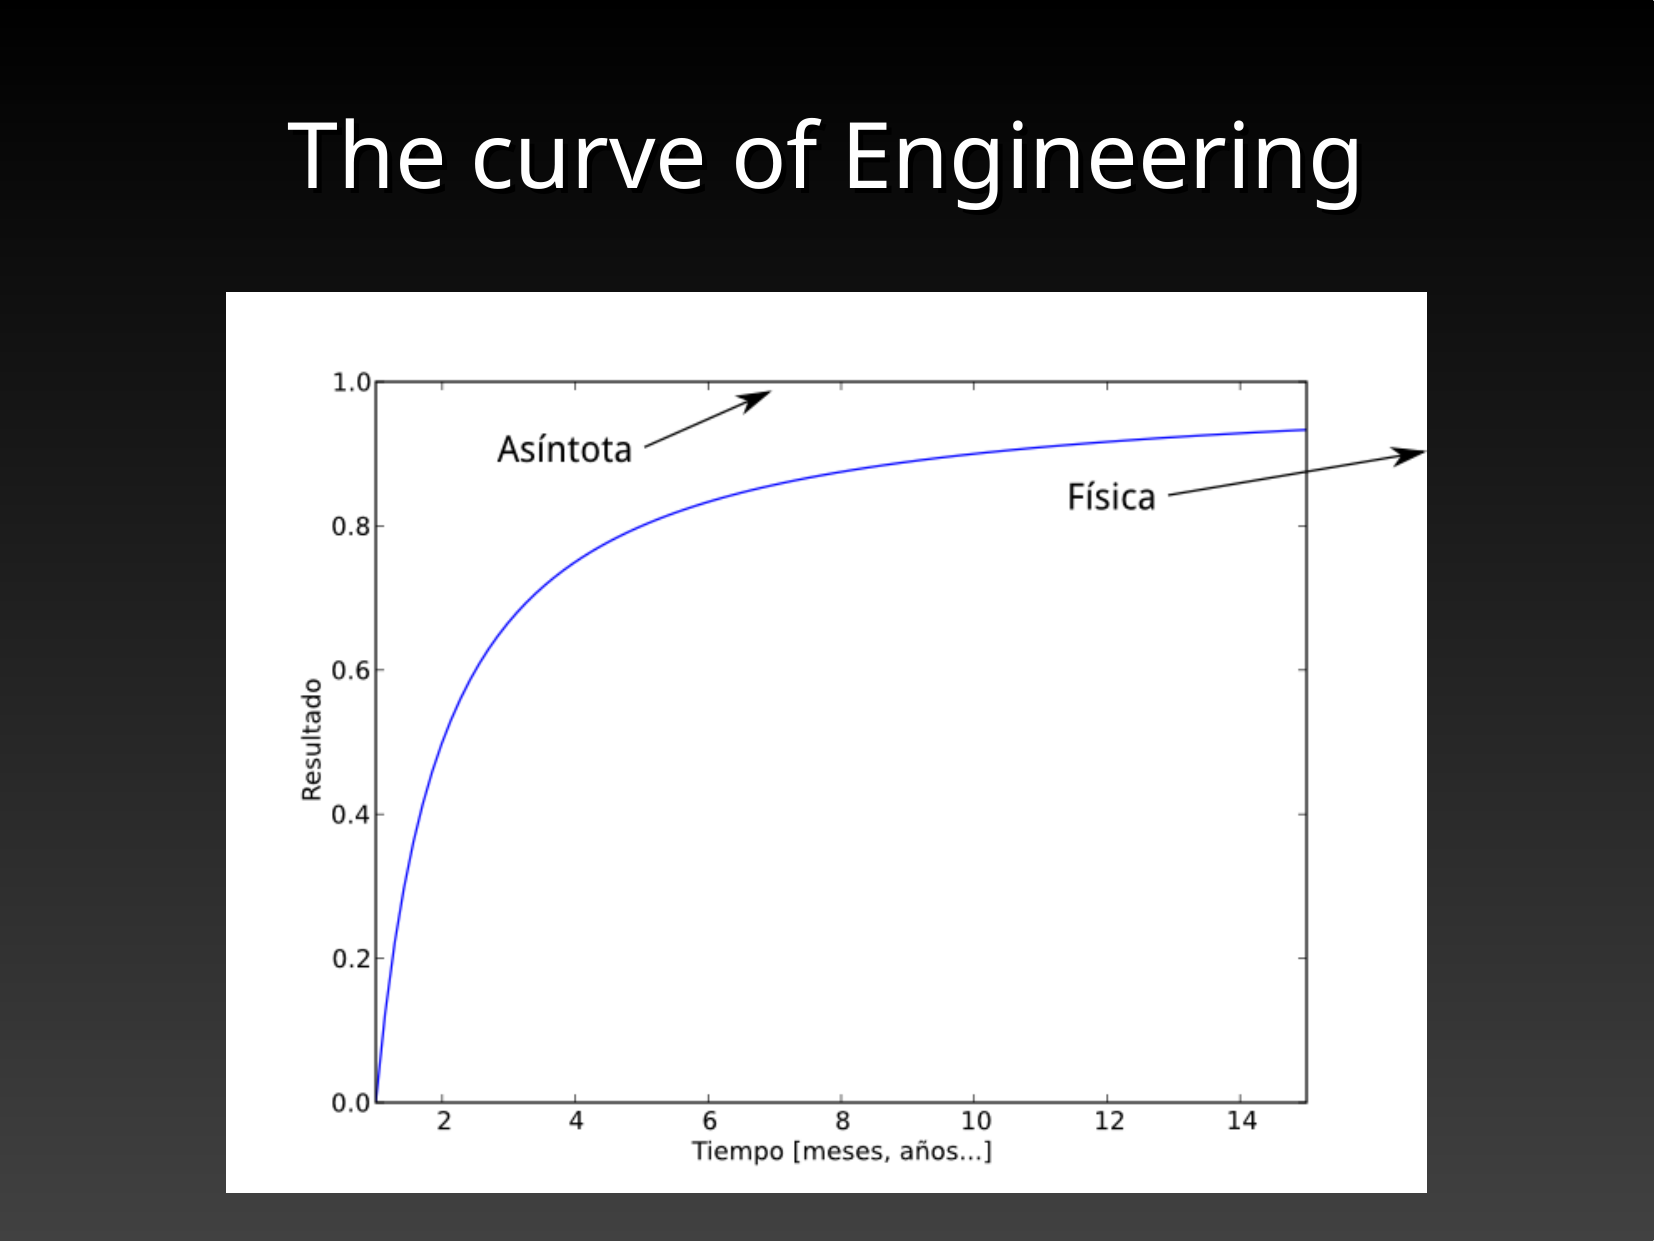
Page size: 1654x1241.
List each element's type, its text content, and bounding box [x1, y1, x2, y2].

title The curve of Engineering [82, 49, 1571, 257]
picture [226, 292, 1427, 1193]
